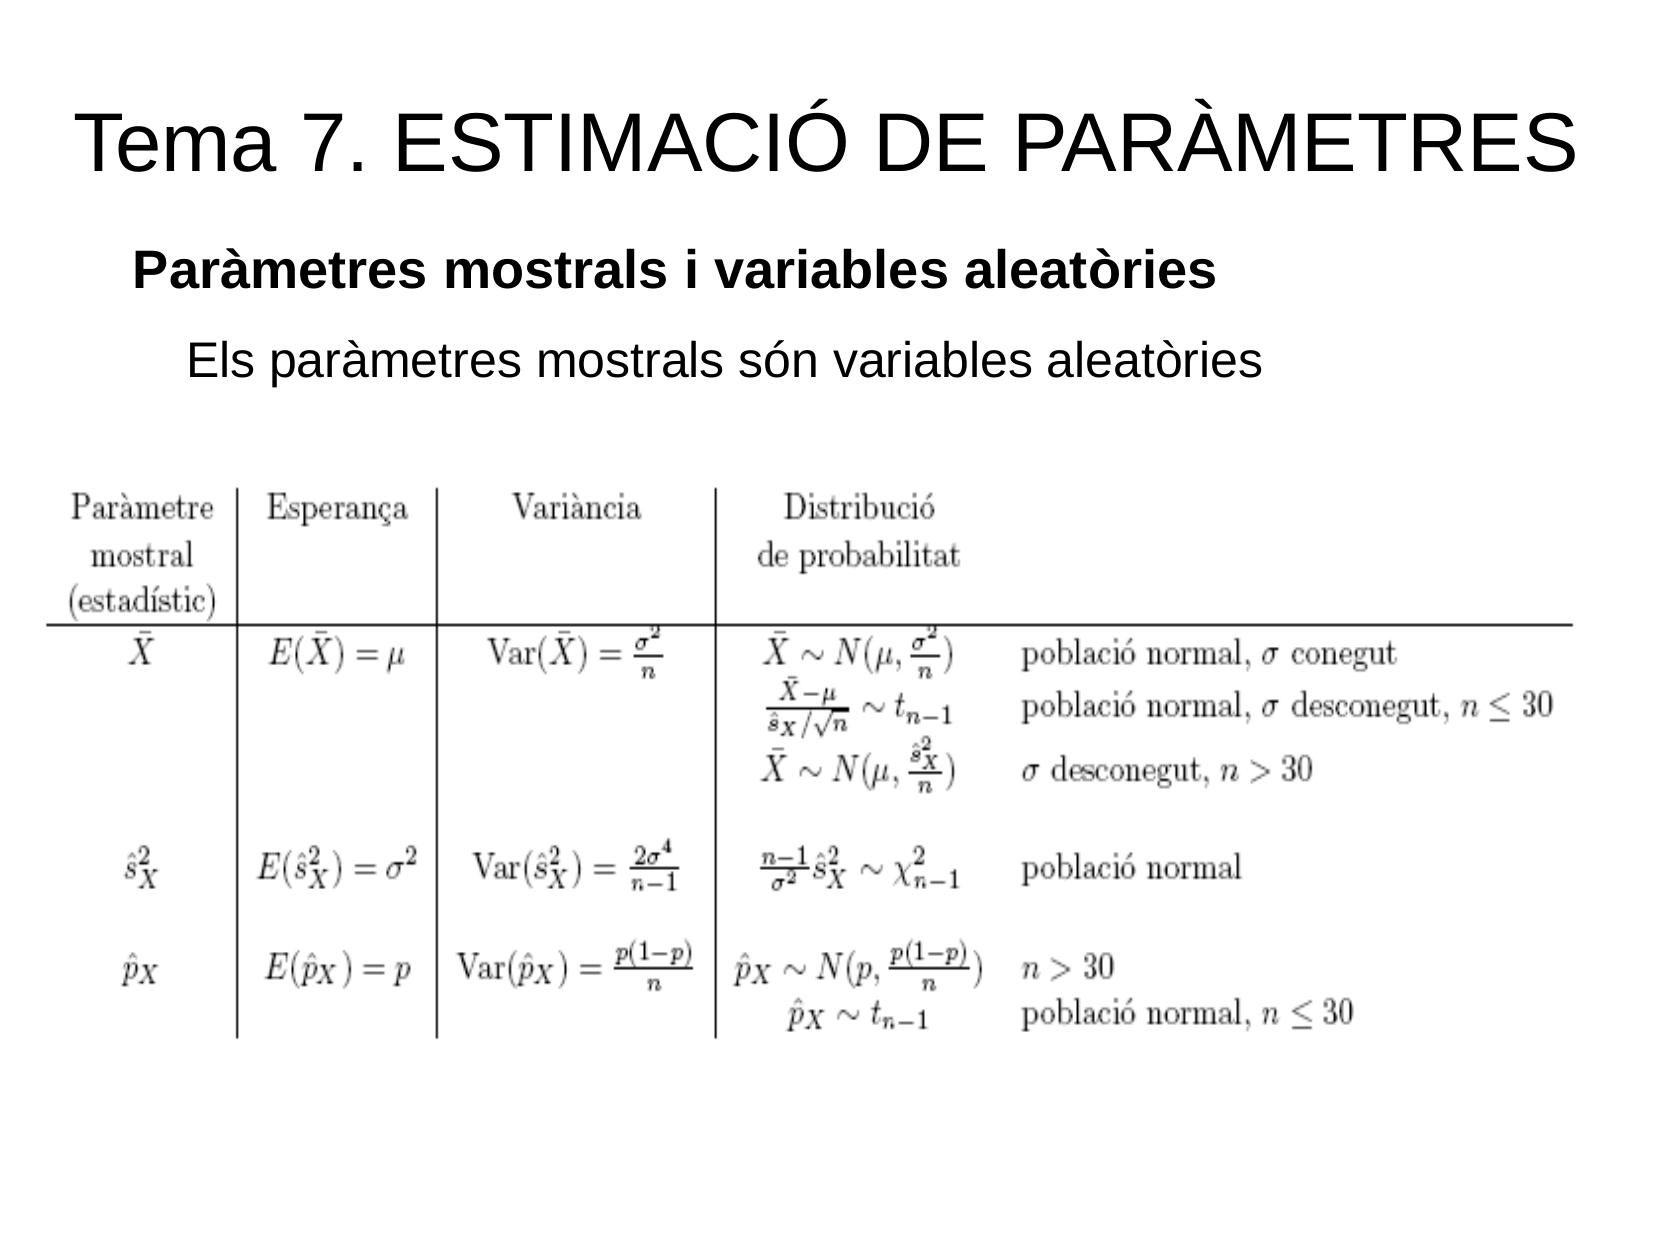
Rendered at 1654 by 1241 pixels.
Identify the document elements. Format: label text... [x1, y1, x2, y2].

text_box Paràmetres mostrals i variables aleatòries [118, 231, 1270, 309]
text_box Tema 7. ESTIMACIÓ DE PARÀMETRES [59, 88, 1625, 197]
picture [35, 472, 1601, 1063]
text_box Els paràmetres mostrals són variables aleatòries [171, 325, 1501, 396]
